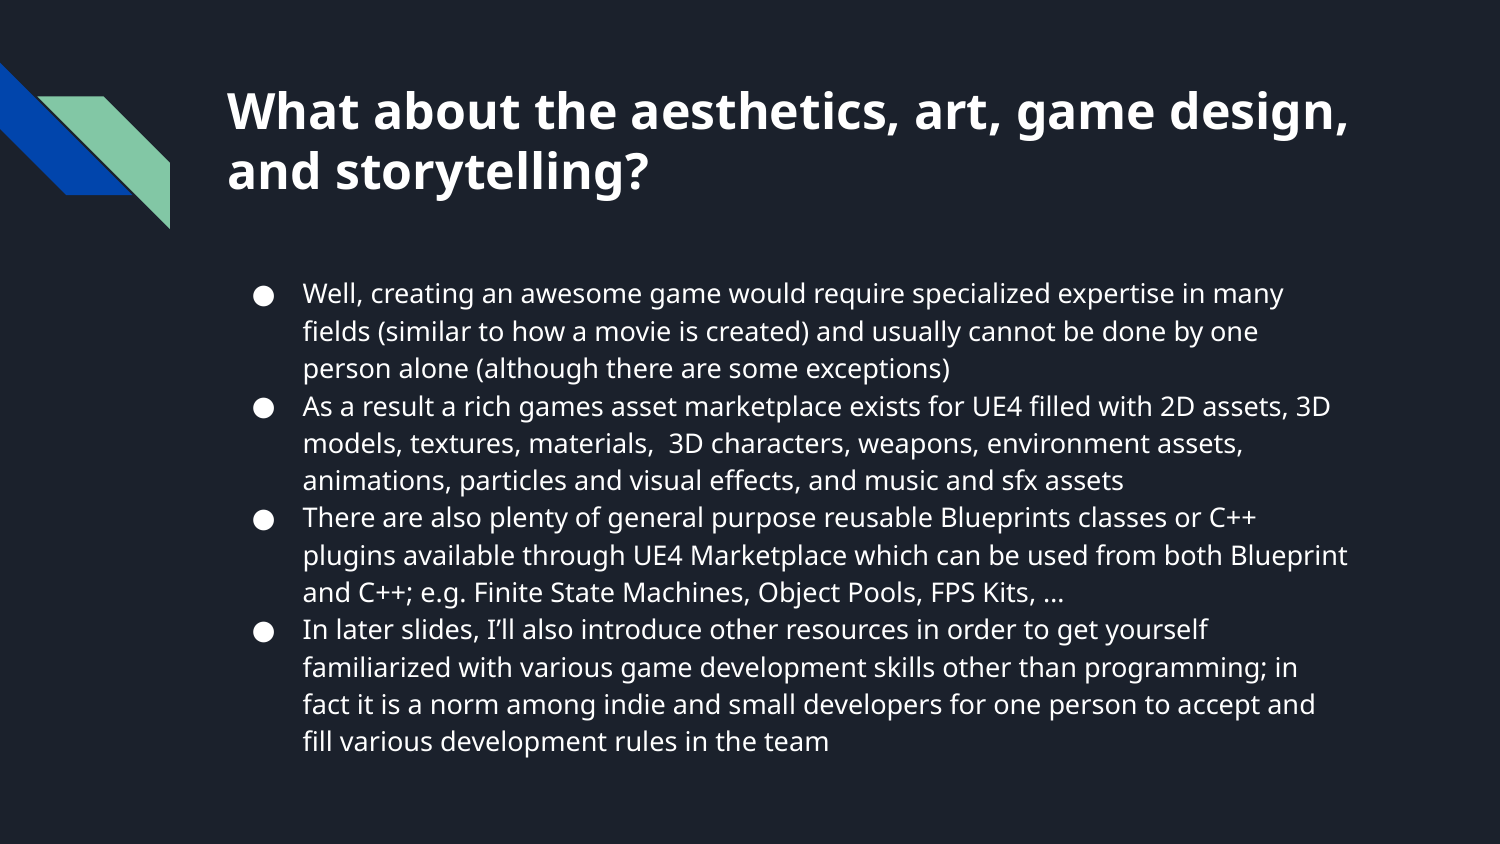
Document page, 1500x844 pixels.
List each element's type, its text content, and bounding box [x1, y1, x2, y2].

text_box Well, creating an awesome game would require specialized expertise in many fields (similar to how a movie is created) and usually cannot be done by one person alone (although there are some exceptions) As a result a rich games asset marketplace exists for UE4 filled with 2D assets, 3D models, textures, materials, 3D characters, weapons, environment assets, animations, particles and visual effects, and music and sfx assets There are also plenty of general purpose reusable Blueprints classes or C++ plugins available through UE4 Marketplace which can be used from both Blueprint and C++; e.g. Finite State Machines, Object Pools, FPS Kits, … In later slides, I’ll also introduce other resources in order to get yourself familiarized with various game development skills other than programming; in fact it is a norm among indie and small developers for one person to accept and fill various development rules in the team [212, 257, 1368, 735]
text_box What about the aesthetics, art, game design, and storytelling? [212, 64, 1368, 215]
